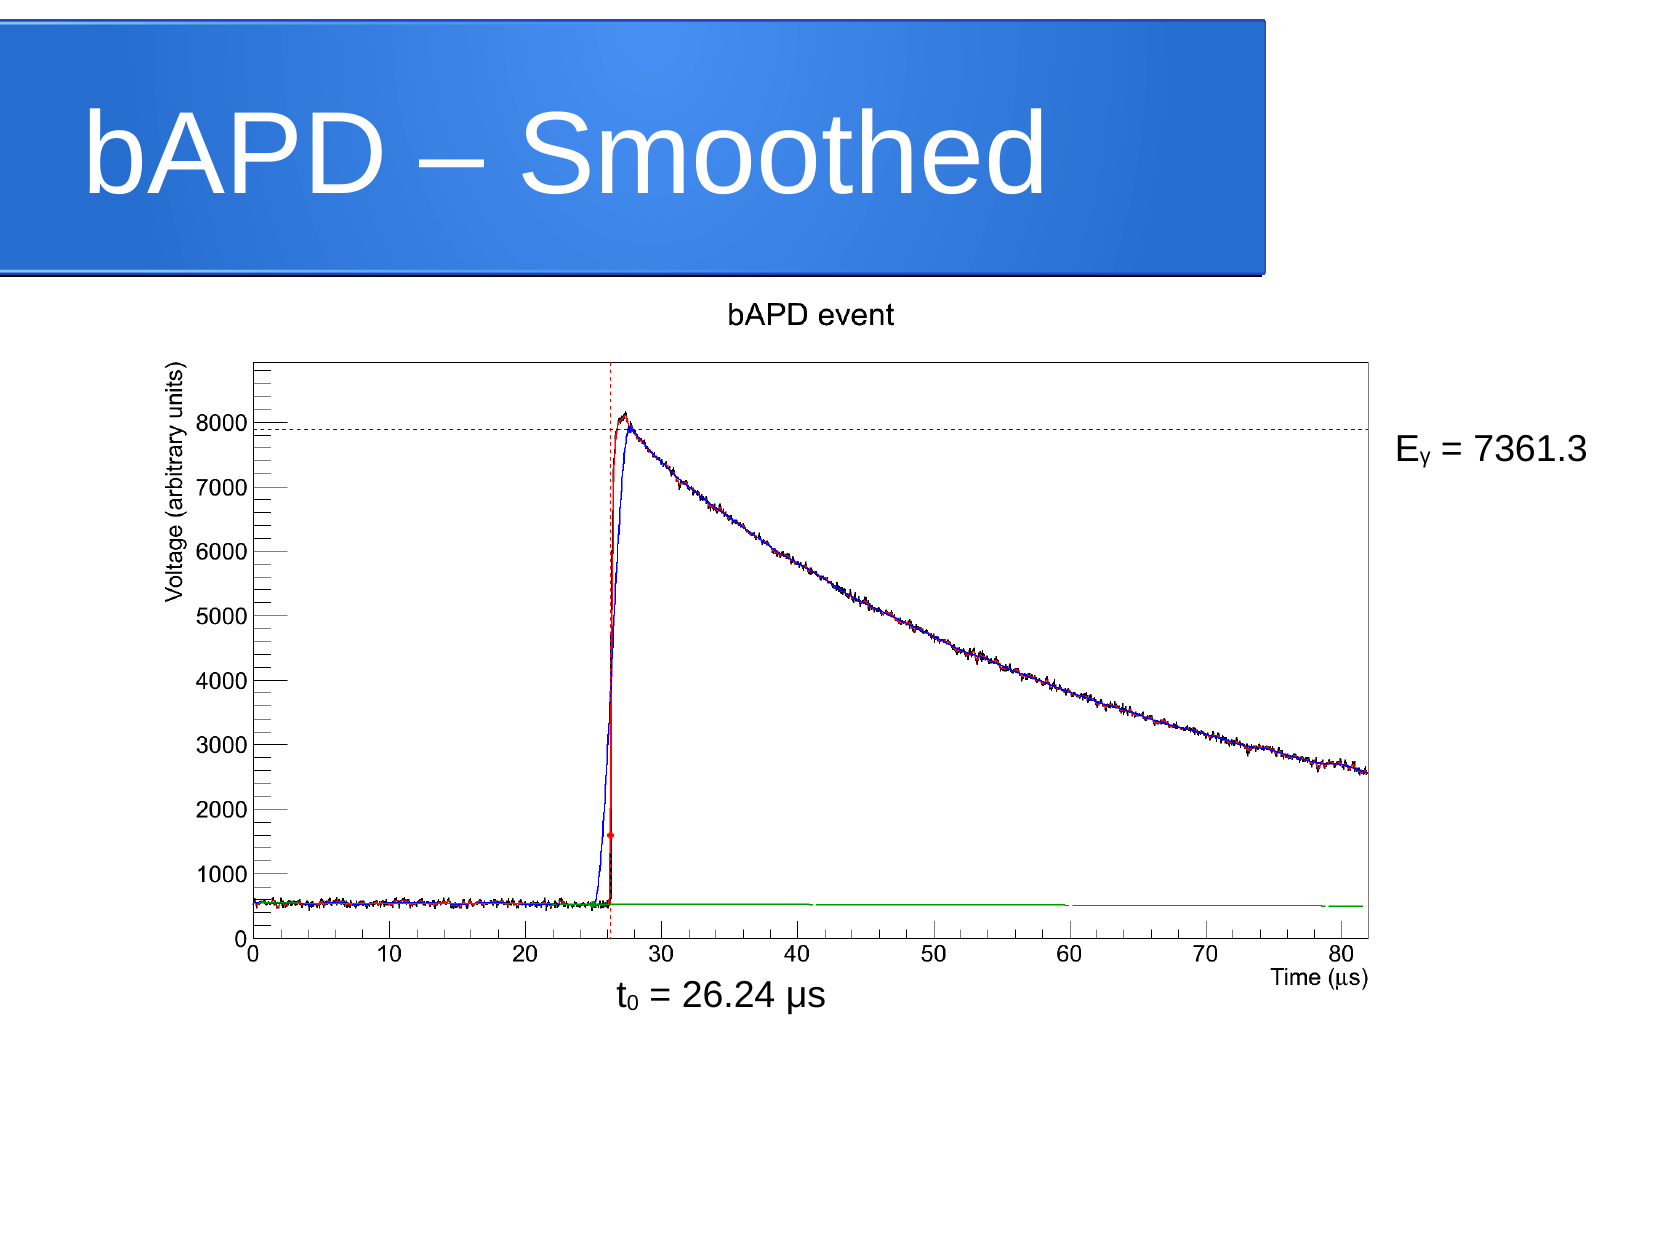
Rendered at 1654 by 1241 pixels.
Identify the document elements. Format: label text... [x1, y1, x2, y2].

picture [0, 17, 1270, 282]
text_box t0 = 26.24 μs [601, 965, 842, 1036]
title bAPD – Smoothed [82, 49, 1250, 257]
text_box Eγ = 7361.3 [1380, 420, 1603, 490]
picture [114, 290, 1507, 1010]
